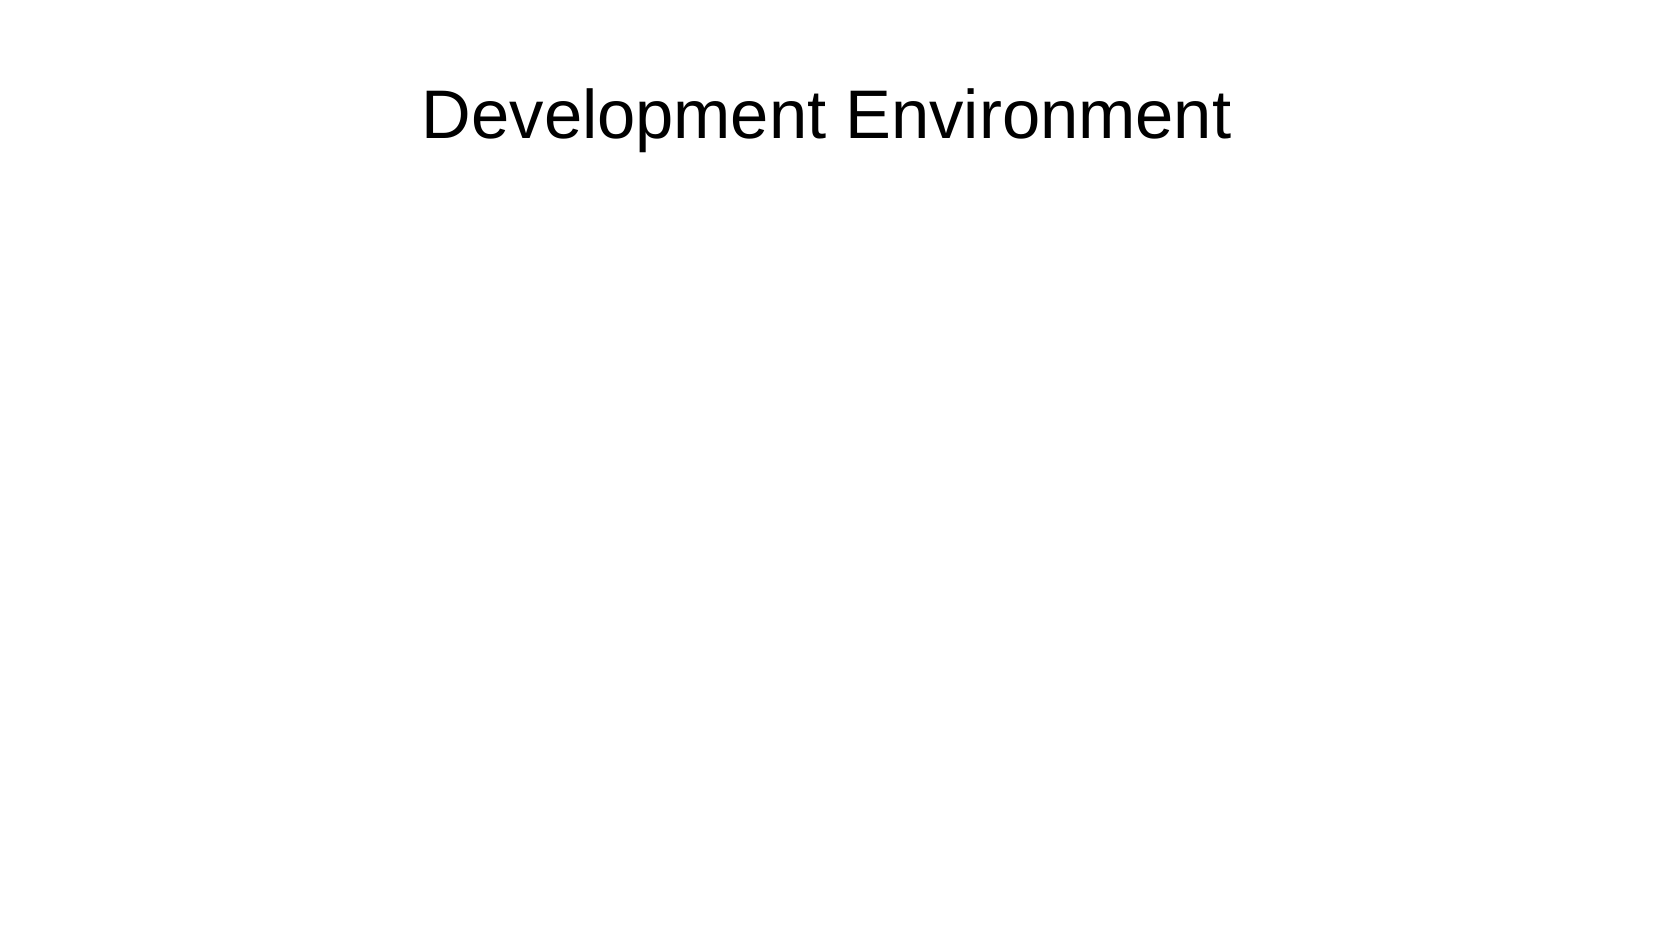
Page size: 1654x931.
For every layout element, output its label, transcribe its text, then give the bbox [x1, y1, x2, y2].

title Development Environment [82, 37, 1571, 193]
